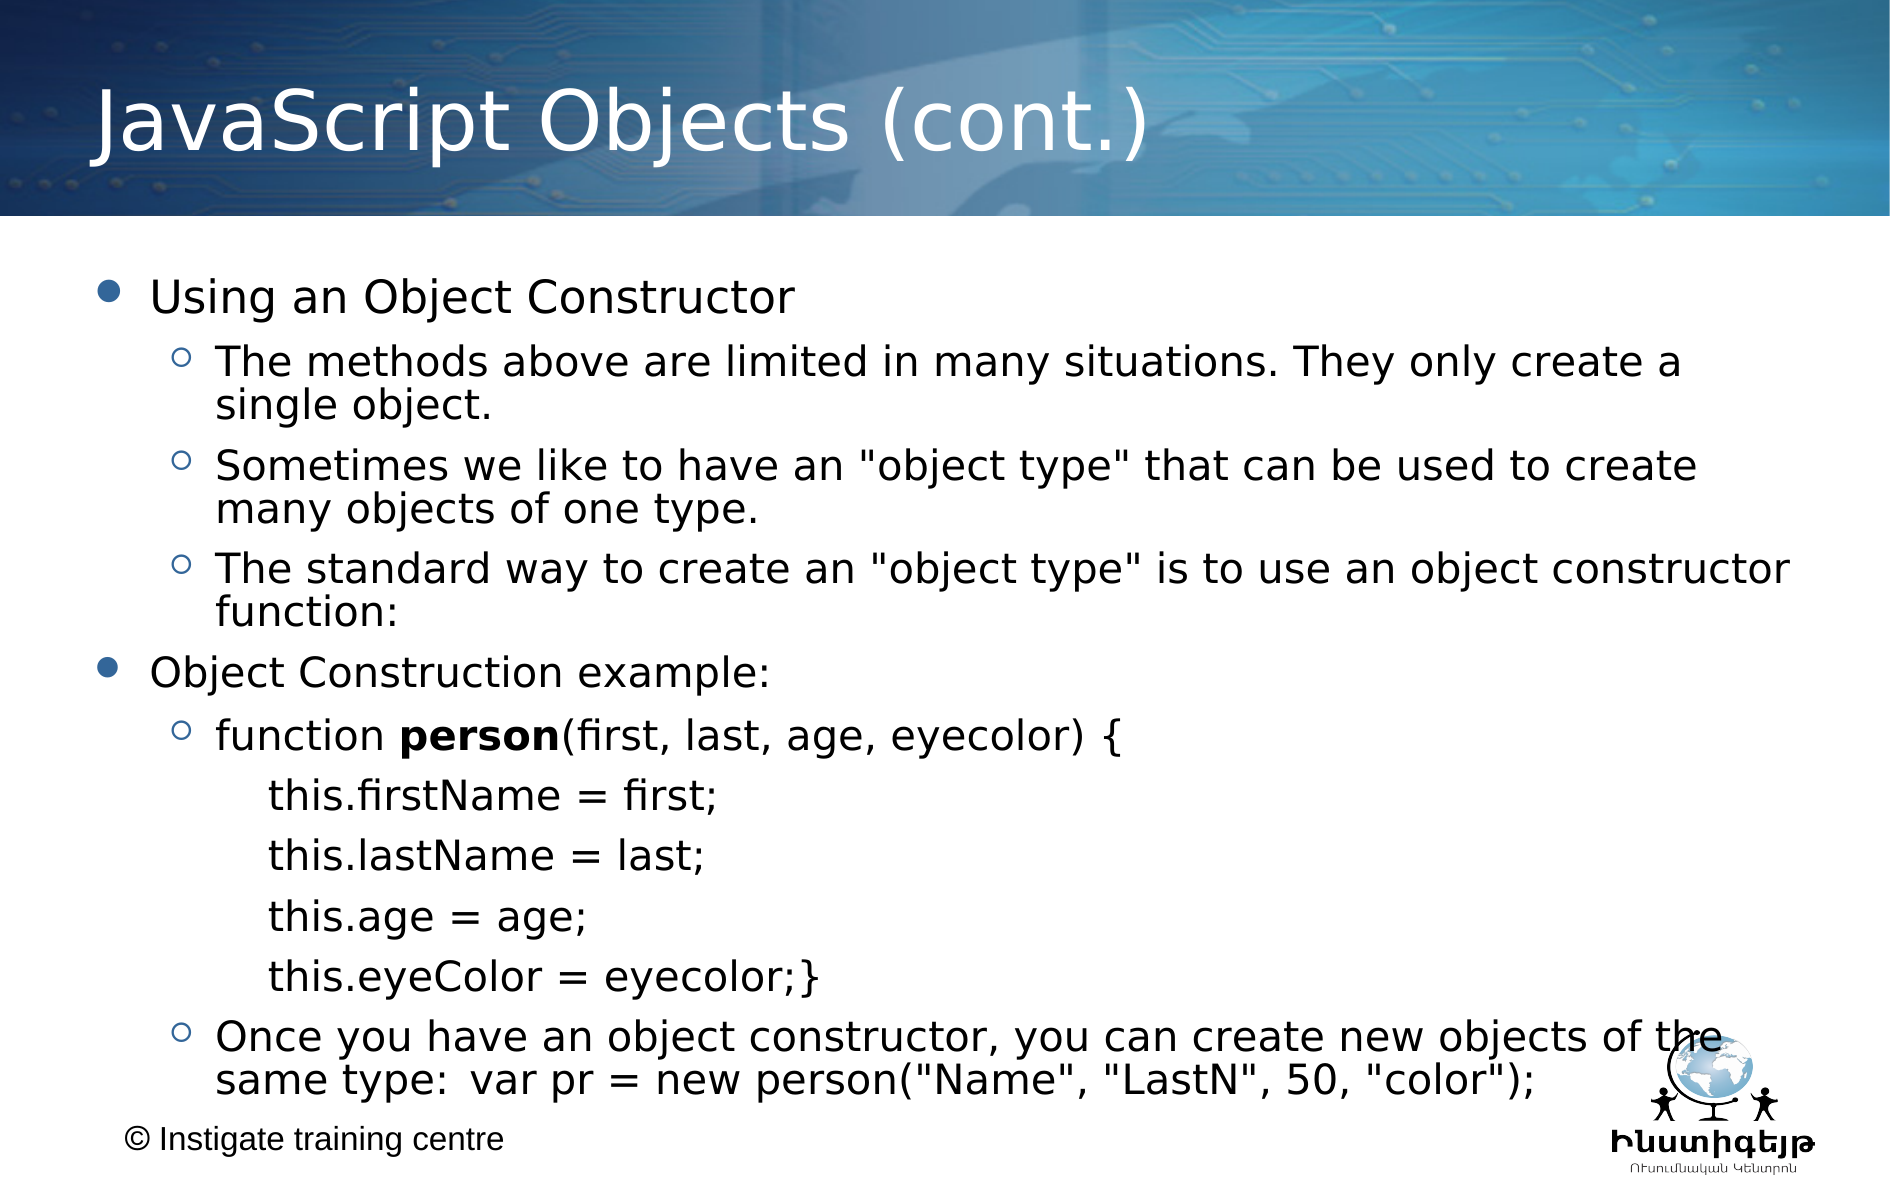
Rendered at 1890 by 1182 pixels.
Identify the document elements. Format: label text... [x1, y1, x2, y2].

picture [1612, 1030, 1815, 1175]
title JavaScript Objects (cont.) [94, 47, 1793, 52]
picture [0, 0, 1890, 216]
list Using an Object Constructor The methods above are limited in many situations. They only create a single object. Sometimes we like to have an "object type" that can be used to create many objects of one type. The standard way to create an "object type" is to use an object constructor function: Object Construction example: function person(first, last, age, eyecolor) { this.firstName = first; this.lastName = last; this.age = age; this.eyeColor = eyecolor;} Once you have an object constructor, you can create new objects of the same type: var pr = new person("Name", "LastN", 50, "color"); [94, 275, 1794, 303]
